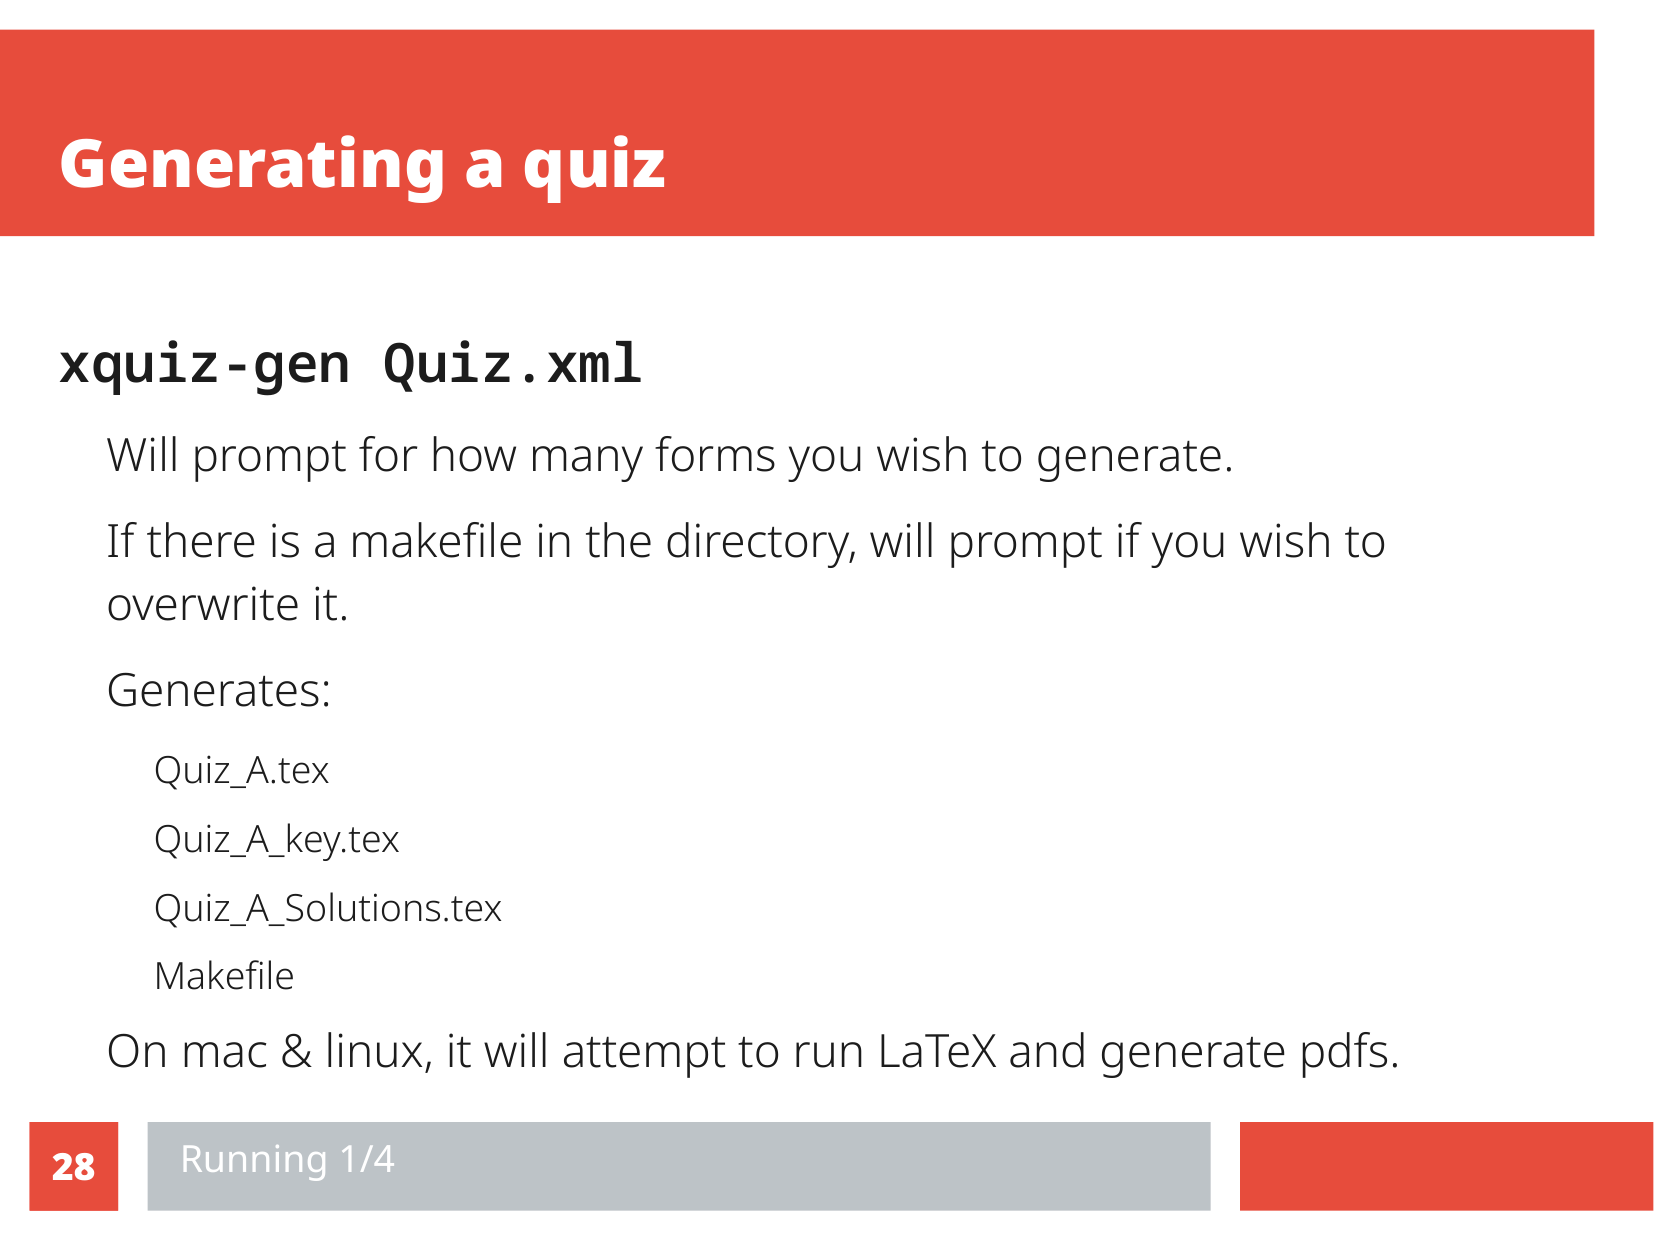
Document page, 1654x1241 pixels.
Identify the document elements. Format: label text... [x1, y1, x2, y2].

title Generating a quiz [59, 59, 1595, 207]
text_box Running 1/4 [165, 1125, 736, 1184]
list xquiz-gen Quiz.xml Will prompt for how many forms you wish to generate. If there is a makefile in the directory, will prompt if you wish to overwrite it. Generates: Quiz_A.tex Quiz_A_key.tex Quiz_A_Solutions.tex Makefile On mac & linux, it will attempt to run LaTeX and generate pdfs. [59, 324, 1565, 1093]
